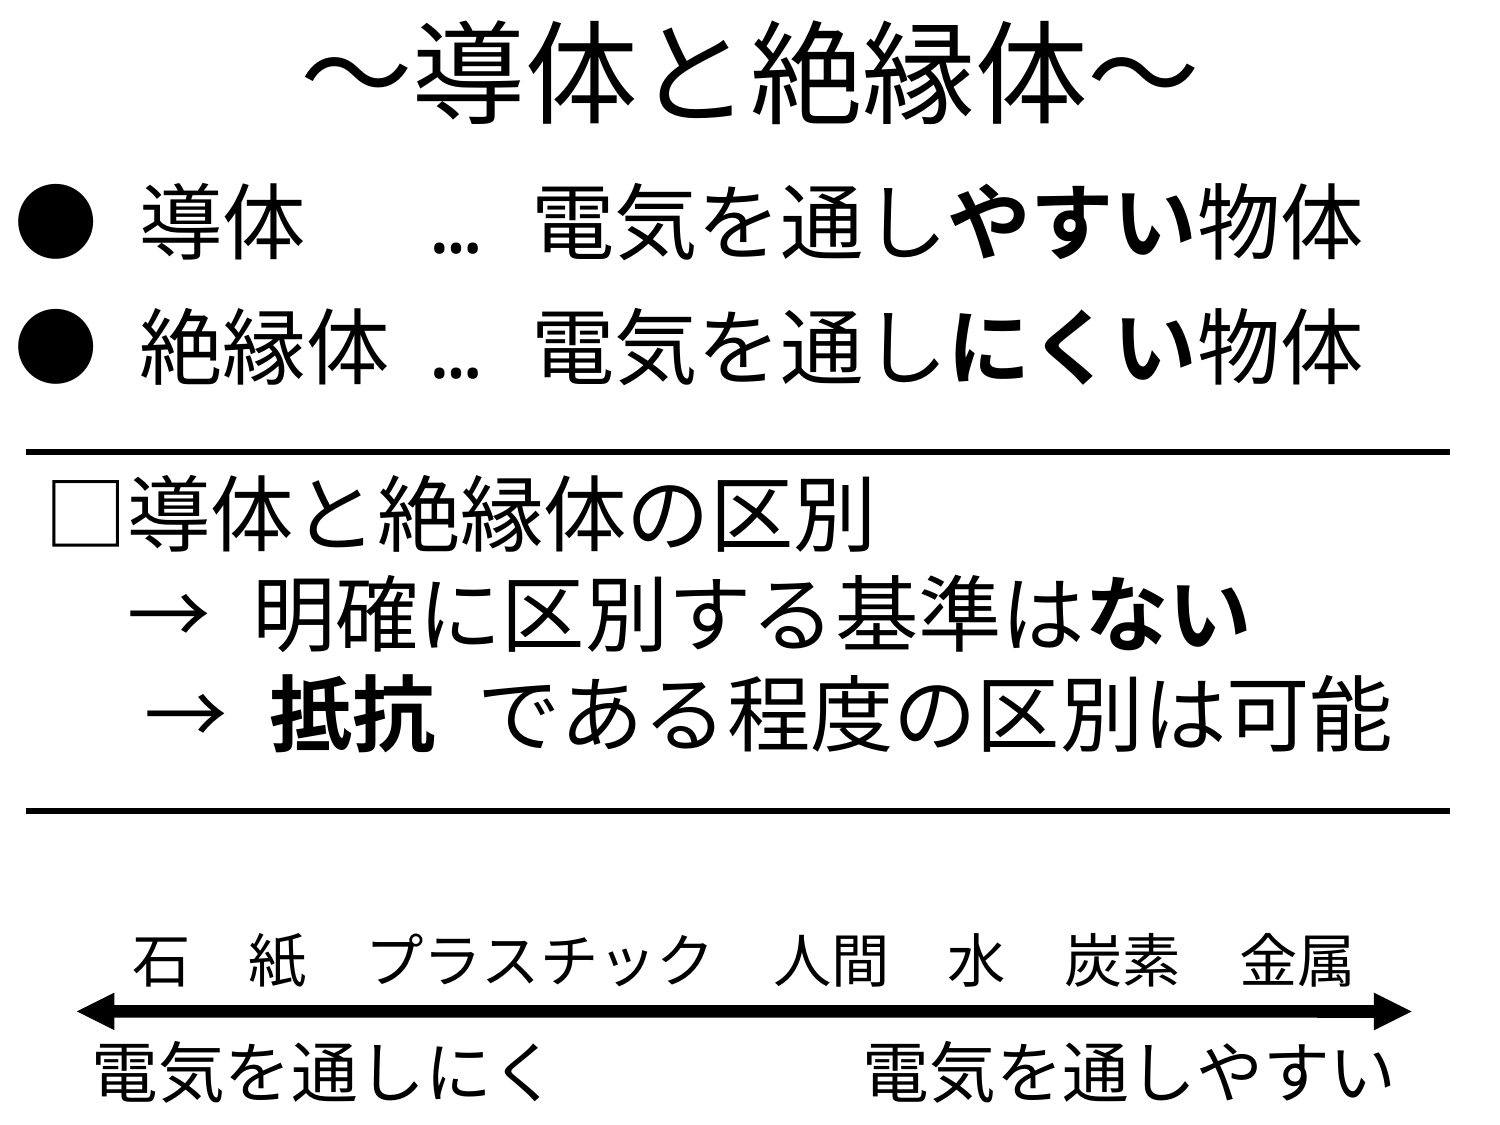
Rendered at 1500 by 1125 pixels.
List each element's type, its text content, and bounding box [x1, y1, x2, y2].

text_box ～導体と絶縁体～ [0, 0, 1500, 146]
text_box ● 導体 … 電気を通しやすい物体 [0, 160, 1500, 279]
text_box 石 紙 プラスチック 人間 水 炭素 金属 [76, 916, 1412, 1003]
text_box ● 絶縁体 … 電気を通しにくい物体 [0, 286, 1500, 405]
text_box 電気を通しにくい [76, 1023, 591, 1125]
text_box 電気を通しやすい [826, 1023, 1412, 1119]
text_box □導体と絶縁体の区別 → 明確に区別する基準はない → 抵抗 である程度の区別は可能 [29, 454, 1500, 775]
